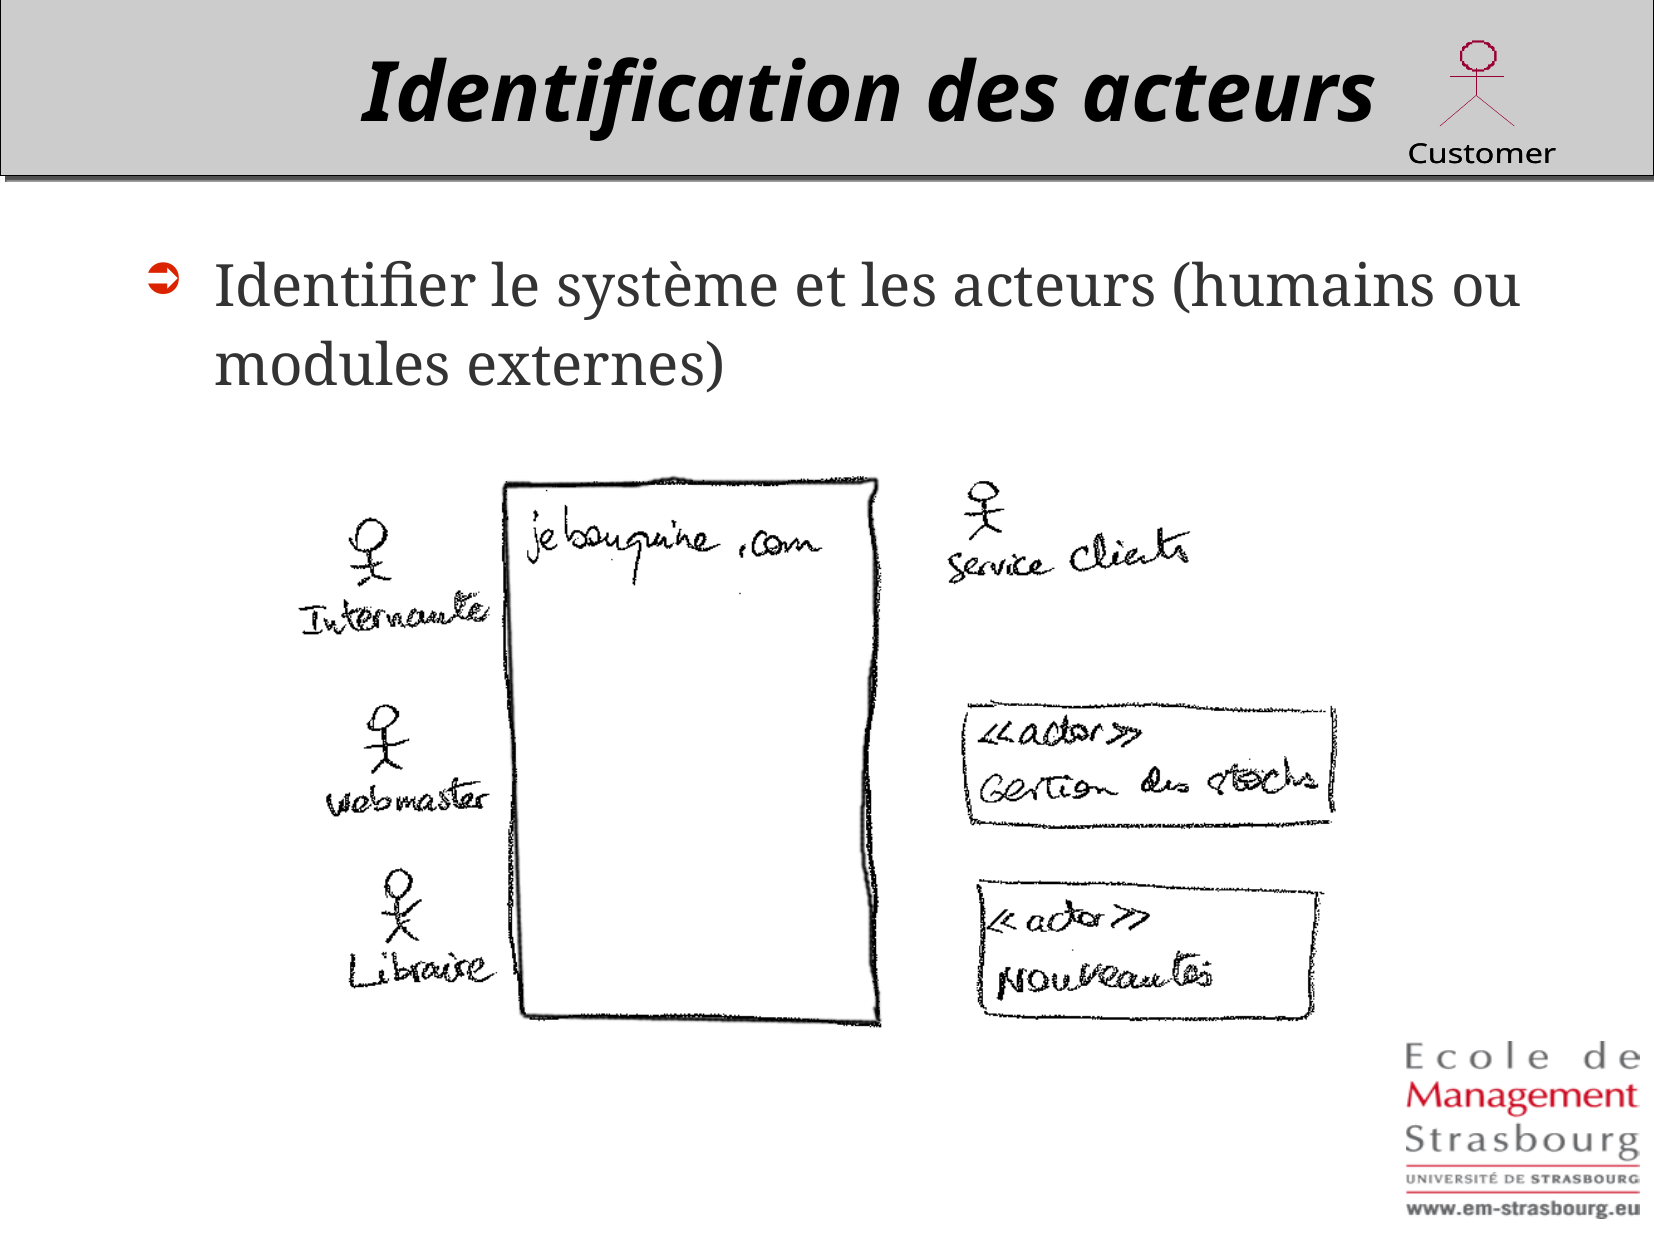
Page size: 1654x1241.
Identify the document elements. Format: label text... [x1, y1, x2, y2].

list Identifier le système et les acteurs (humains ou modules externes) [131, 244, 1554, 1155]
picture [241, 426, 1376, 1099]
title Identification des acteurs [164, 0, 1577, 178]
picture [1406, 1041, 1640, 1219]
picture [1361, 26, 1597, 234]
